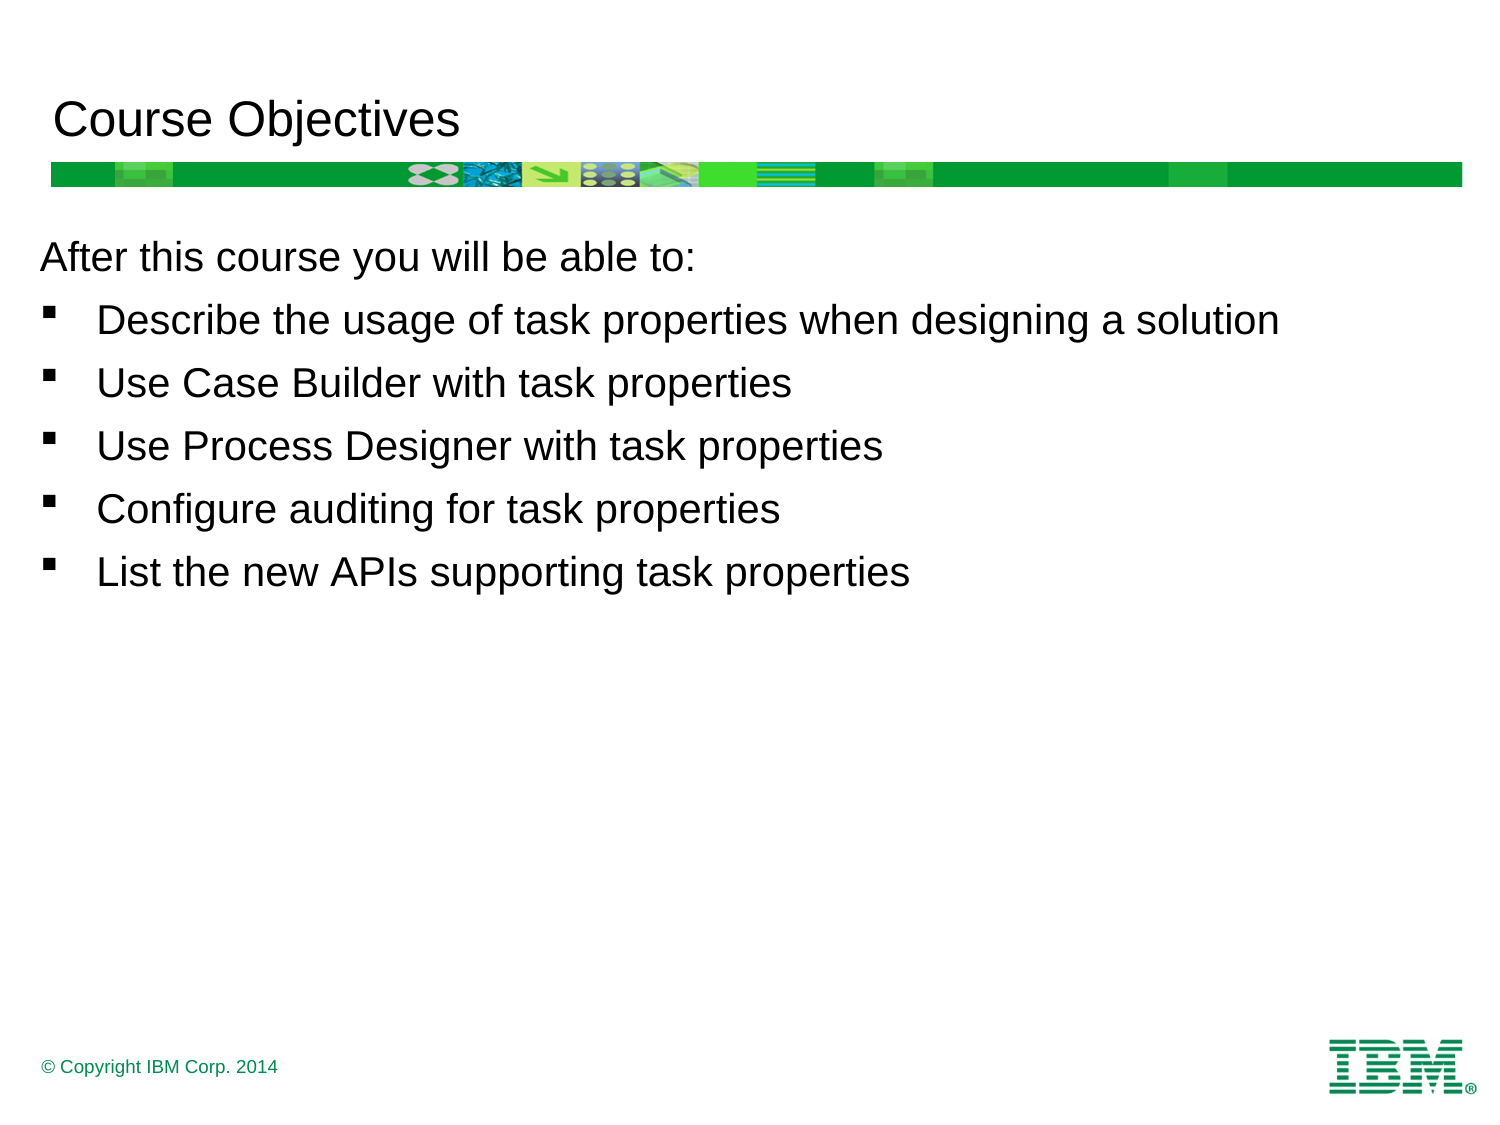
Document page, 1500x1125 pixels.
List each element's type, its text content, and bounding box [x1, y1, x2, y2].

title Course Objectives [37, 45, 1388, 188]
picture [1327, 1037, 1479, 1096]
picture [50, 161, 1463, 189]
list After this course you will be able to: Describe the usage of task properties when designing a solution Use Case Builder with task properties Use Process Designer with task properties Configure auditing for task properties List the new APIs supporting task properties [24, 220, 1463, 1038]
